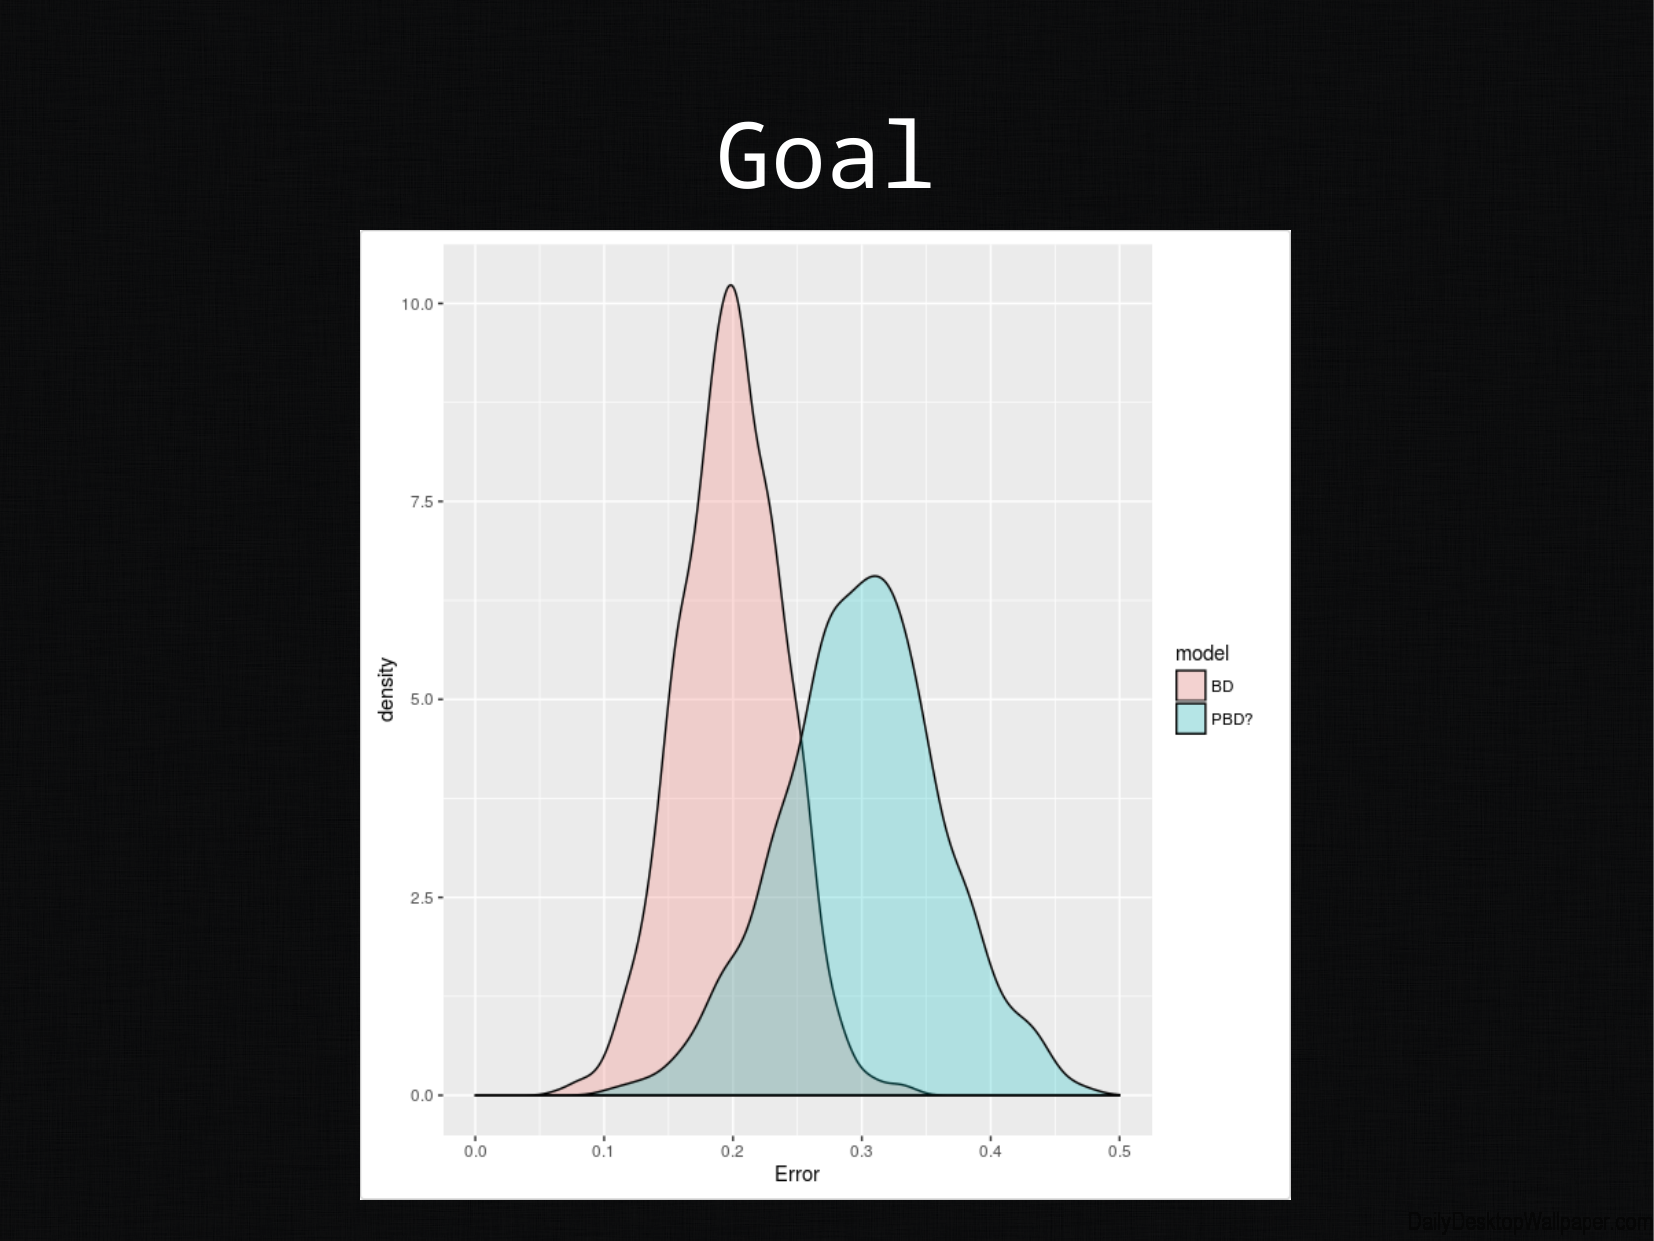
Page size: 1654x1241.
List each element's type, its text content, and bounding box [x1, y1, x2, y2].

title Goal [82, 49, 1571, 257]
picture [0, 0, 1654, 1241]
